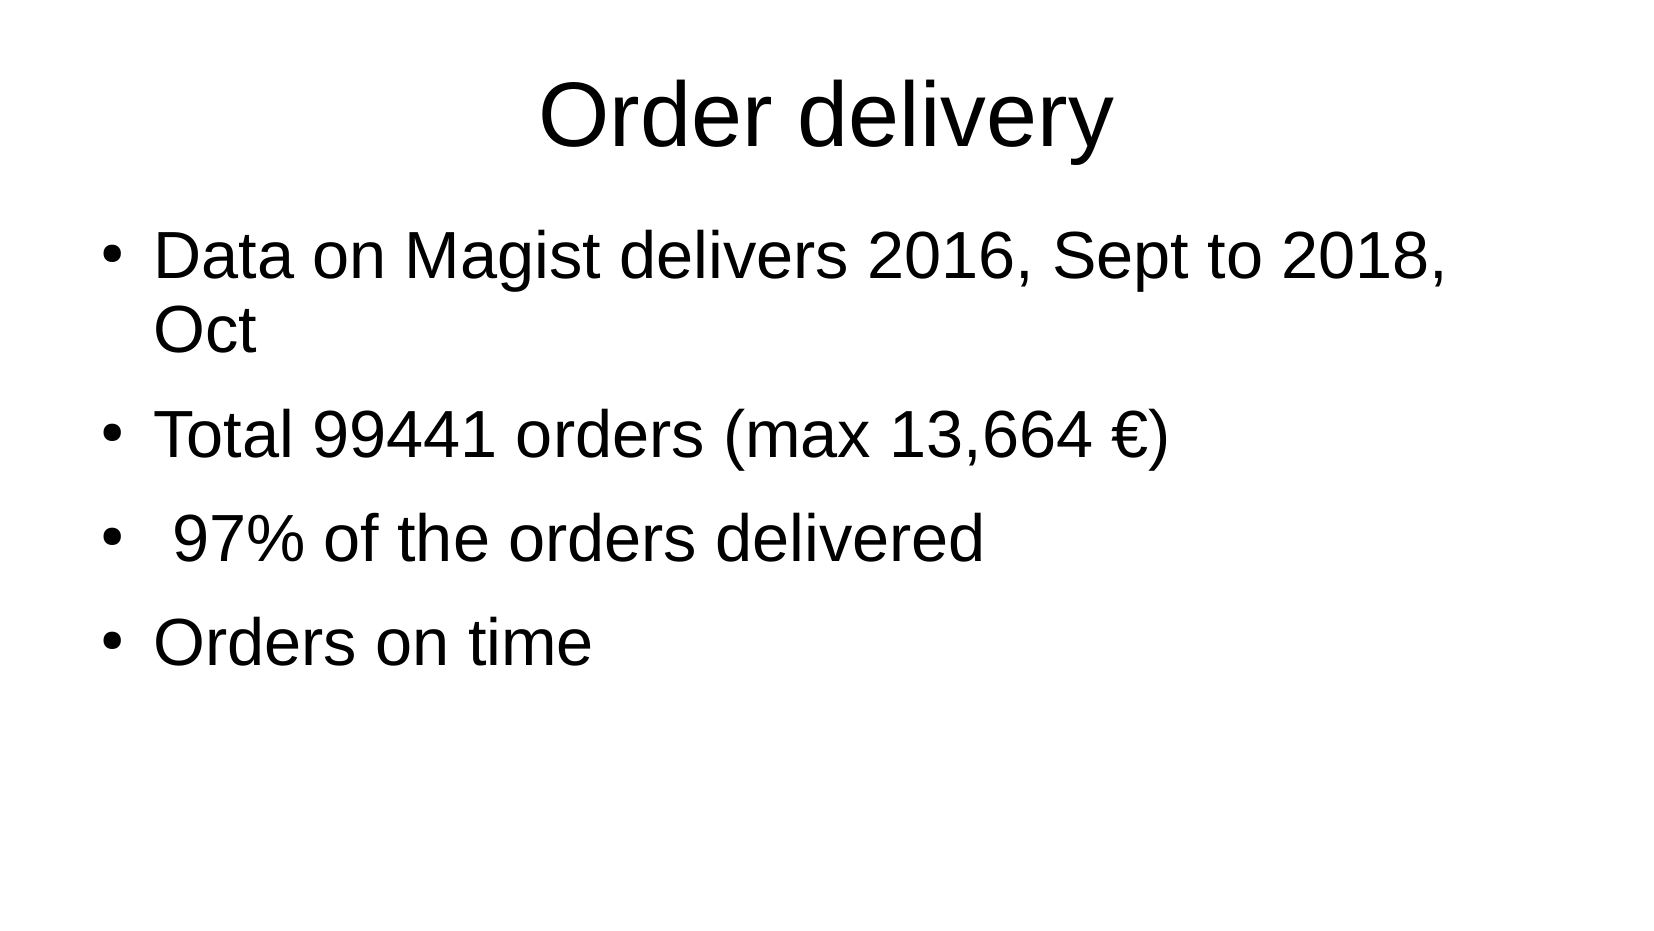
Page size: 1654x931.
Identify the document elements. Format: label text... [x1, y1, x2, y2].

title Order delivery [82, 37, 1571, 193]
list Data on Magist delivers 2016, Sept to 2018, Oct Total 99441 orders (max 13,664 €) 97% of the orders delivered Orders on time [82, 217, 1571, 758]
